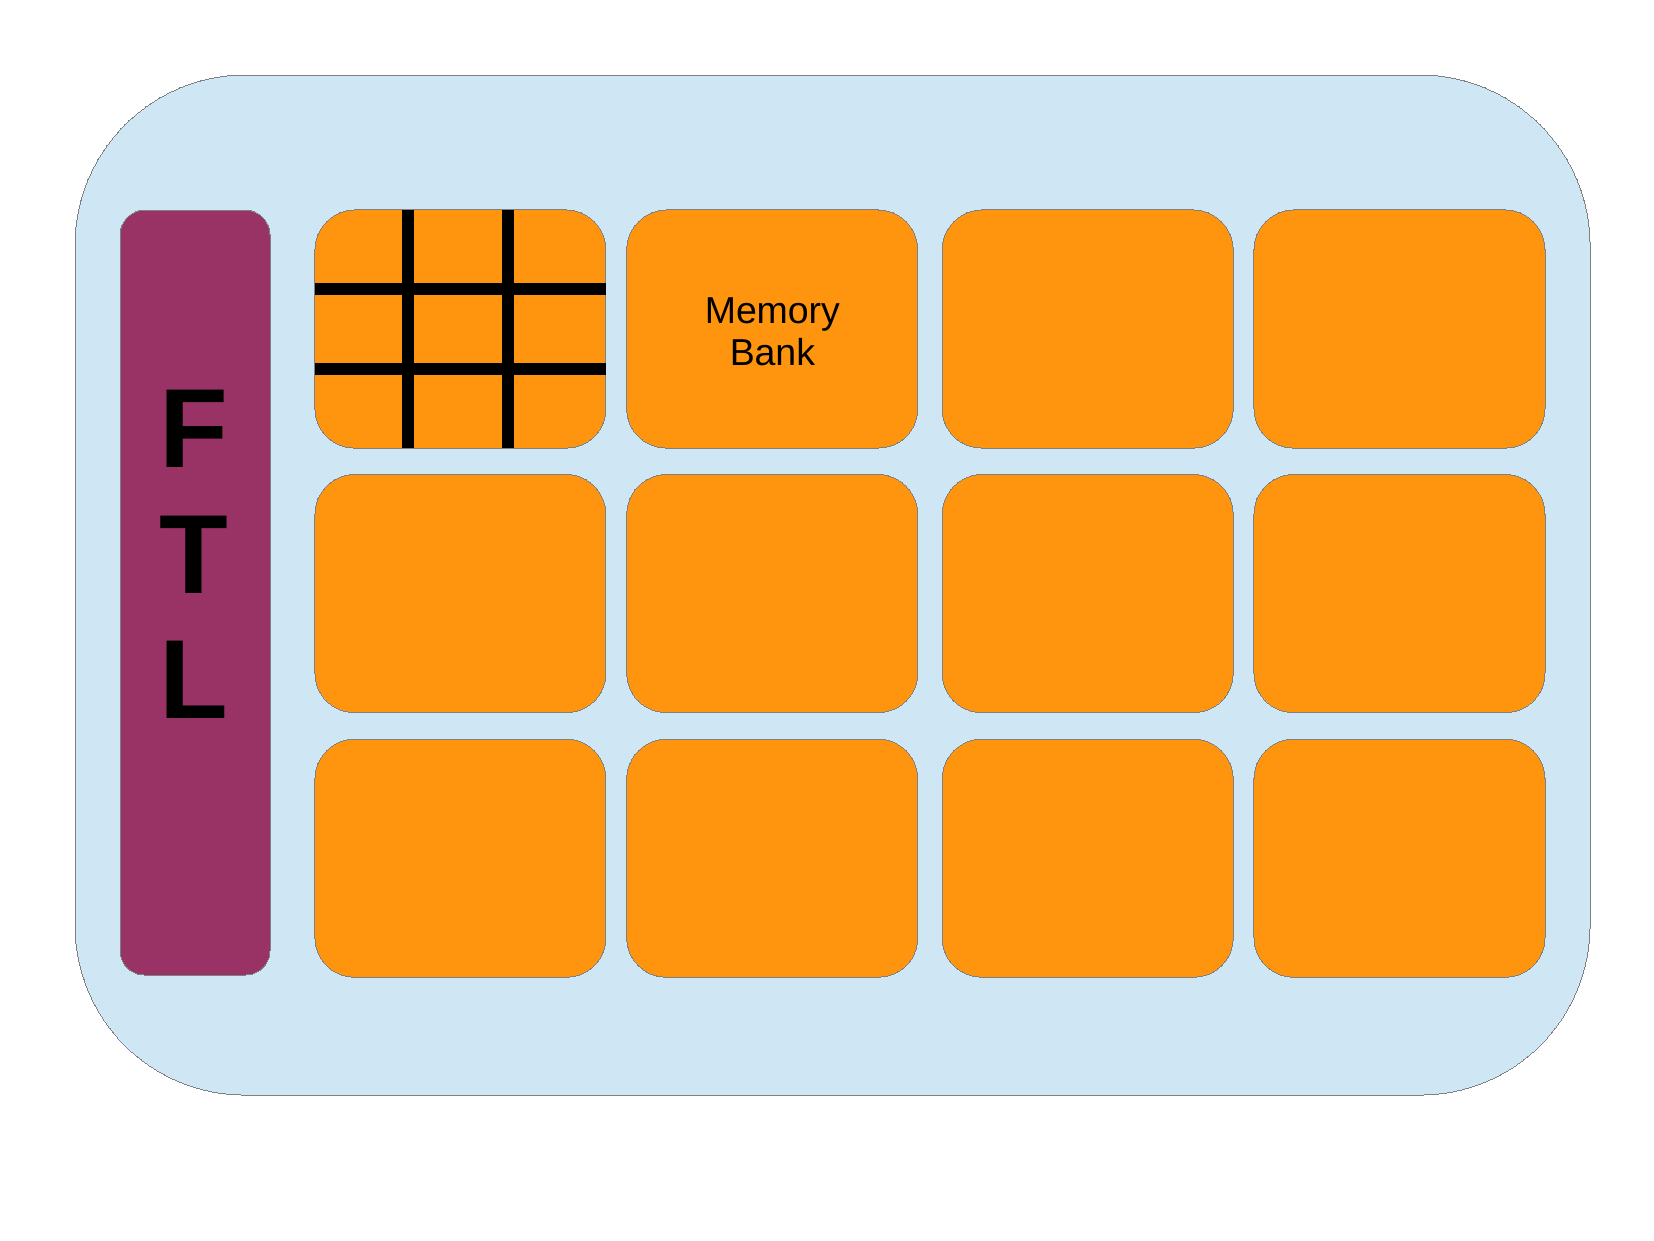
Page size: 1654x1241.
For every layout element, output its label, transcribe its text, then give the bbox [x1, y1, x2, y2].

text_box Memory Bank [690, 281, 856, 391]
text_box F T L [144, 358, 243, 809]
text_box [75, 75, 1591, 1096]
